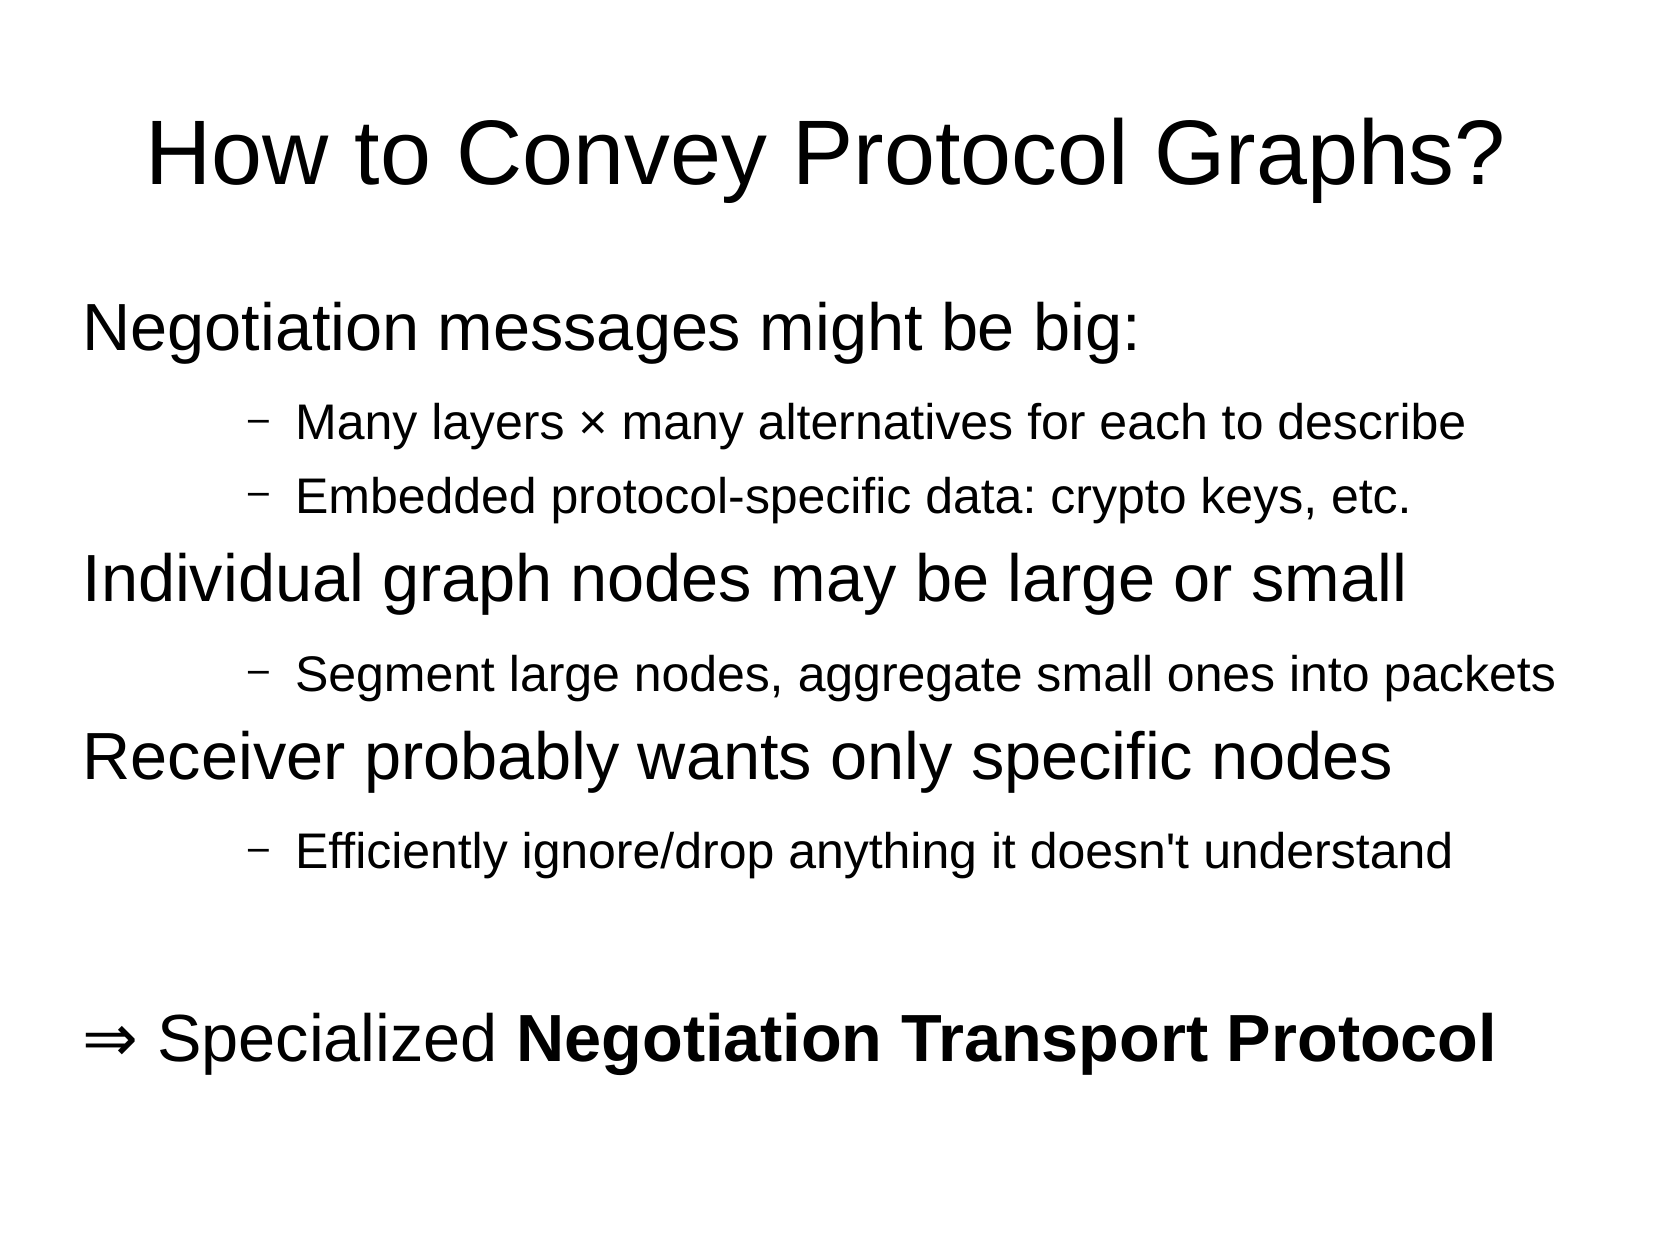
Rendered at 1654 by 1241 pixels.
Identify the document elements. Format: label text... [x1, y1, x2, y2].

list Negotiation messages might be big: Many layers × many alternatives for each to describe Embedded protocol-specific data: crypto keys, etc. Individual graph nodes may be large or small Segment large nodes, aggregate small ones into packets Receiver probably wants only specific nodes Efficiently ignore/drop anything it doesn't understand ⇒ Specialized Negotiation Transport Protocol [82, 290, 1571, 1094]
title How to Convey Protocol Graphs? [82, 56, 1571, 250]
